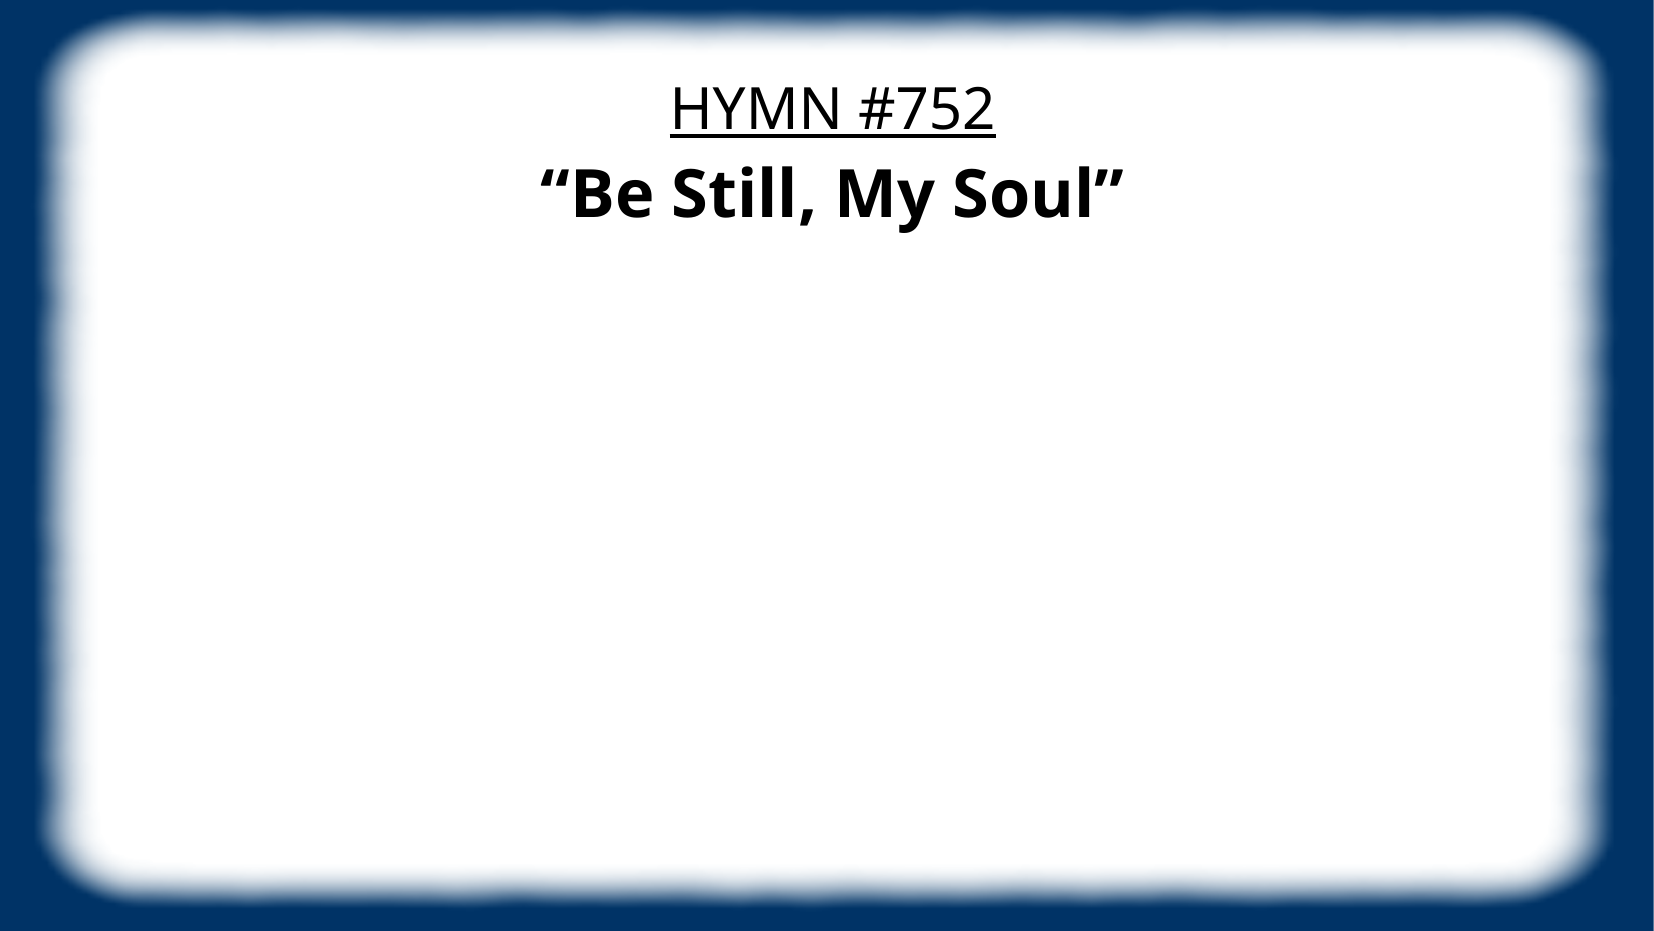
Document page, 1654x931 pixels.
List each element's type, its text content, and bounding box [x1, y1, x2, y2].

picture [0, 0, 1654, 931]
text_box HYMN #752 “Be Still, My Soul” [105, 60, 1561, 241]
